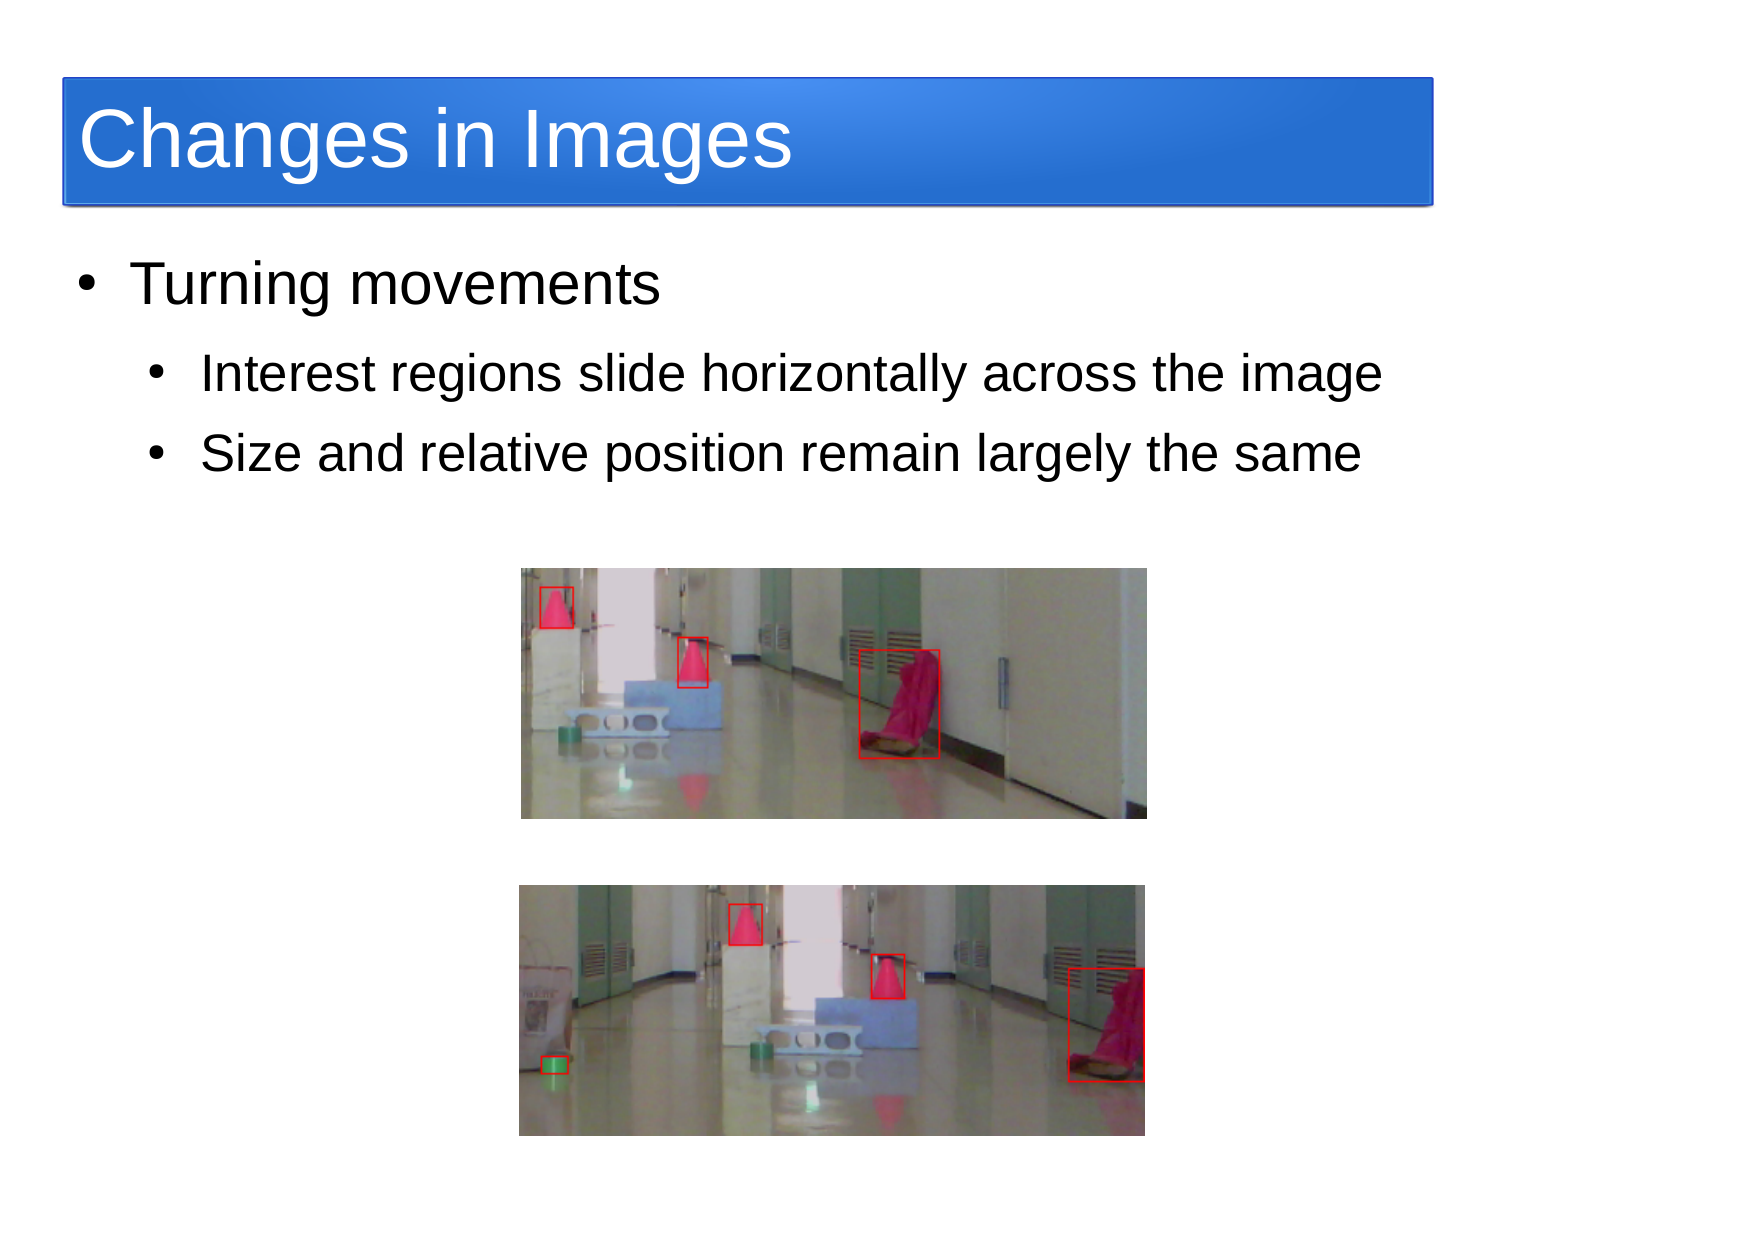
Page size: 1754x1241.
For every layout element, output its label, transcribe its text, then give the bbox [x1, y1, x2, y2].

picture [521, 568, 1147, 819]
picture [58, 77, 1439, 209]
picture [519, 885, 1145, 1136]
title Changes in Images [78, 80, 1429, 198]
list Turning movements Interest regions slide horizontally across the image Size and relative position remain largely the same [58, 249, 1696, 522]
